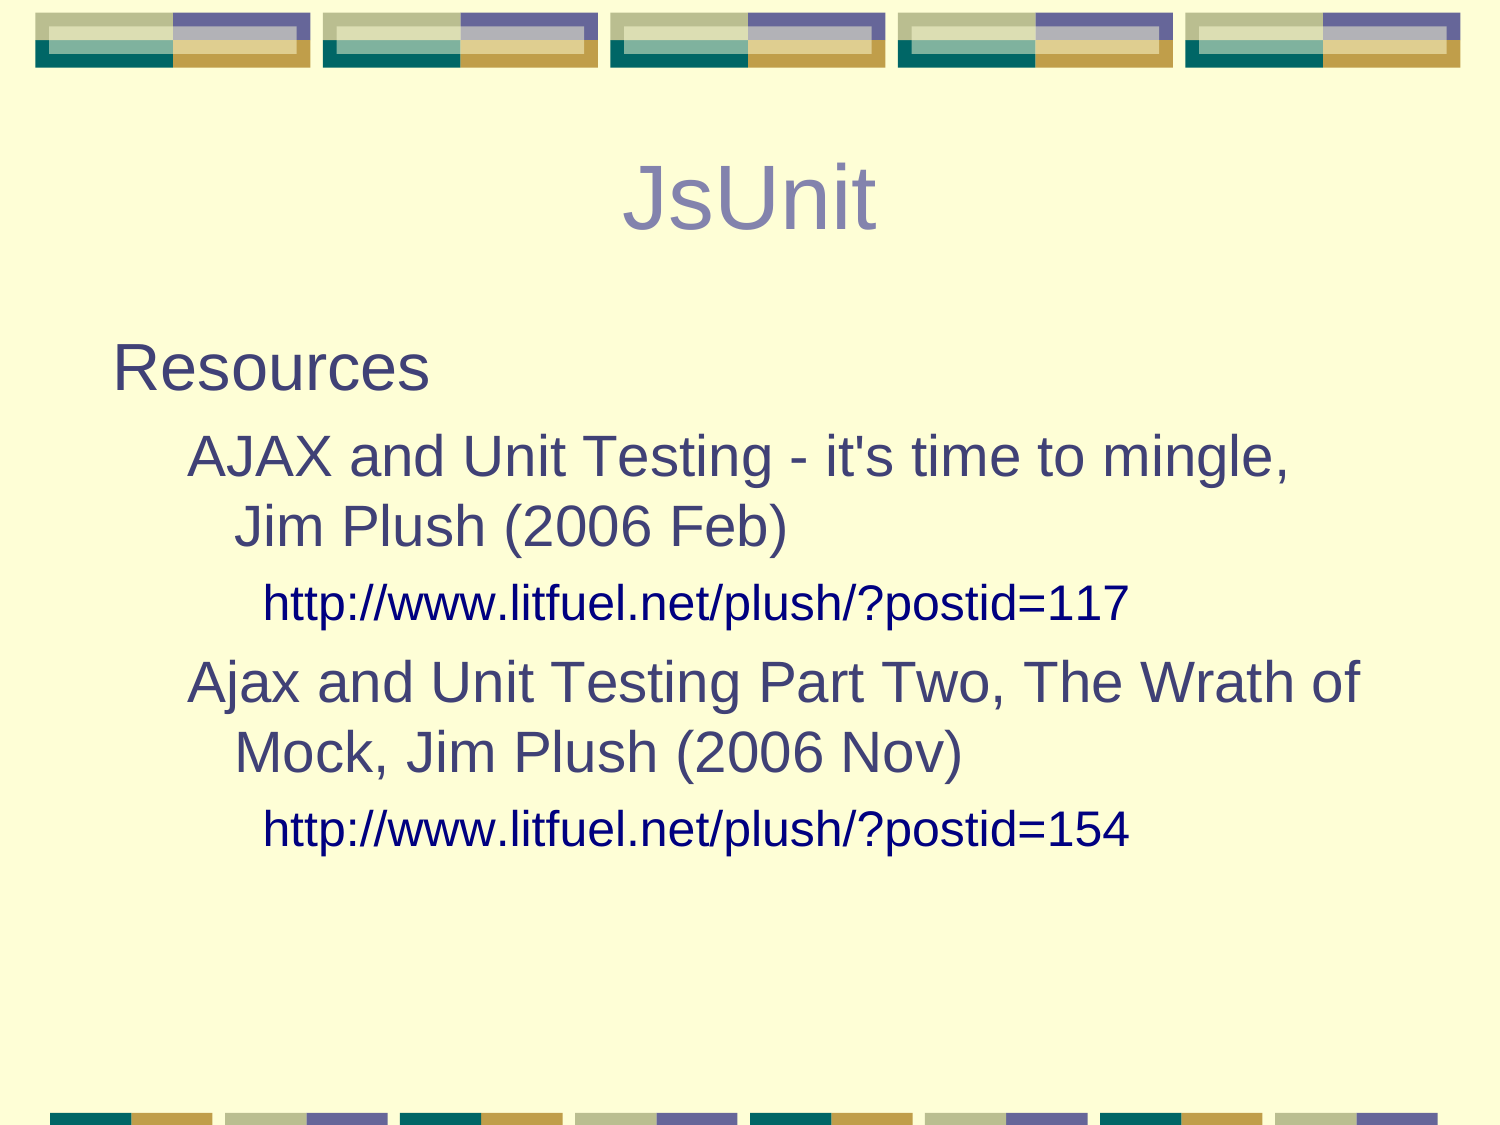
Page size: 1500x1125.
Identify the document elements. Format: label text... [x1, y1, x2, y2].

title JsUnit [112, 79, 1388, 308]
list Resources AJAX and Unit Testing - it's time to mingle, Jim Plush (2006 Feb) http://www.litfuel.net/plush/?postid=117 Ajax and Unit Testing Part Two, The Wrath of Mock, Jim Plush (2006 Nov) http://www.litfuel.net/plush/?postid=154 [112, 324, 1388, 1001]
